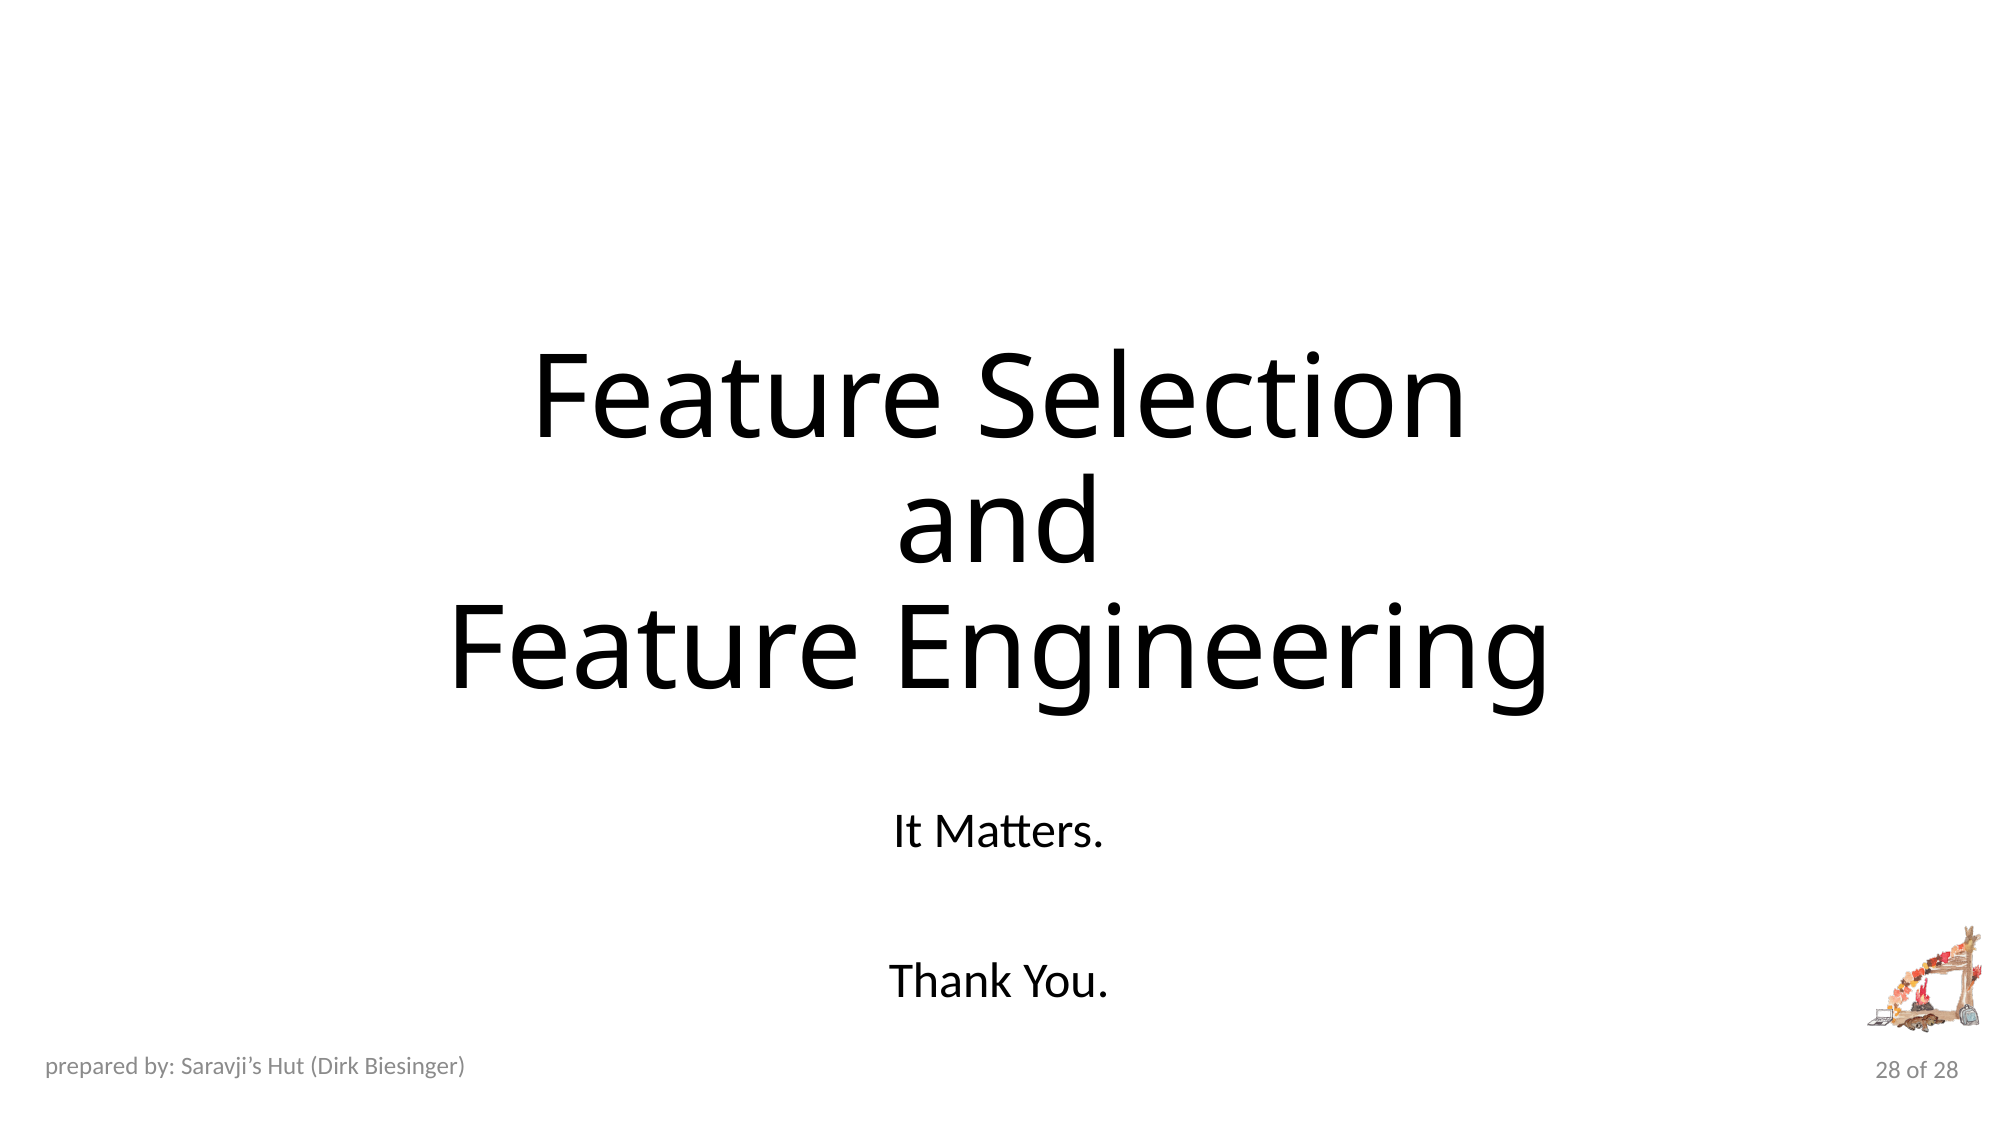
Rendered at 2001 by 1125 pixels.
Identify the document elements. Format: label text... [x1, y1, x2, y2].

picture [1853, 908, 1996, 1050]
text_box It Matters. Thank You. [248, 796, 1749, 1069]
title Feature Selection and Feature Engineering [250, 329, 1750, 722]
